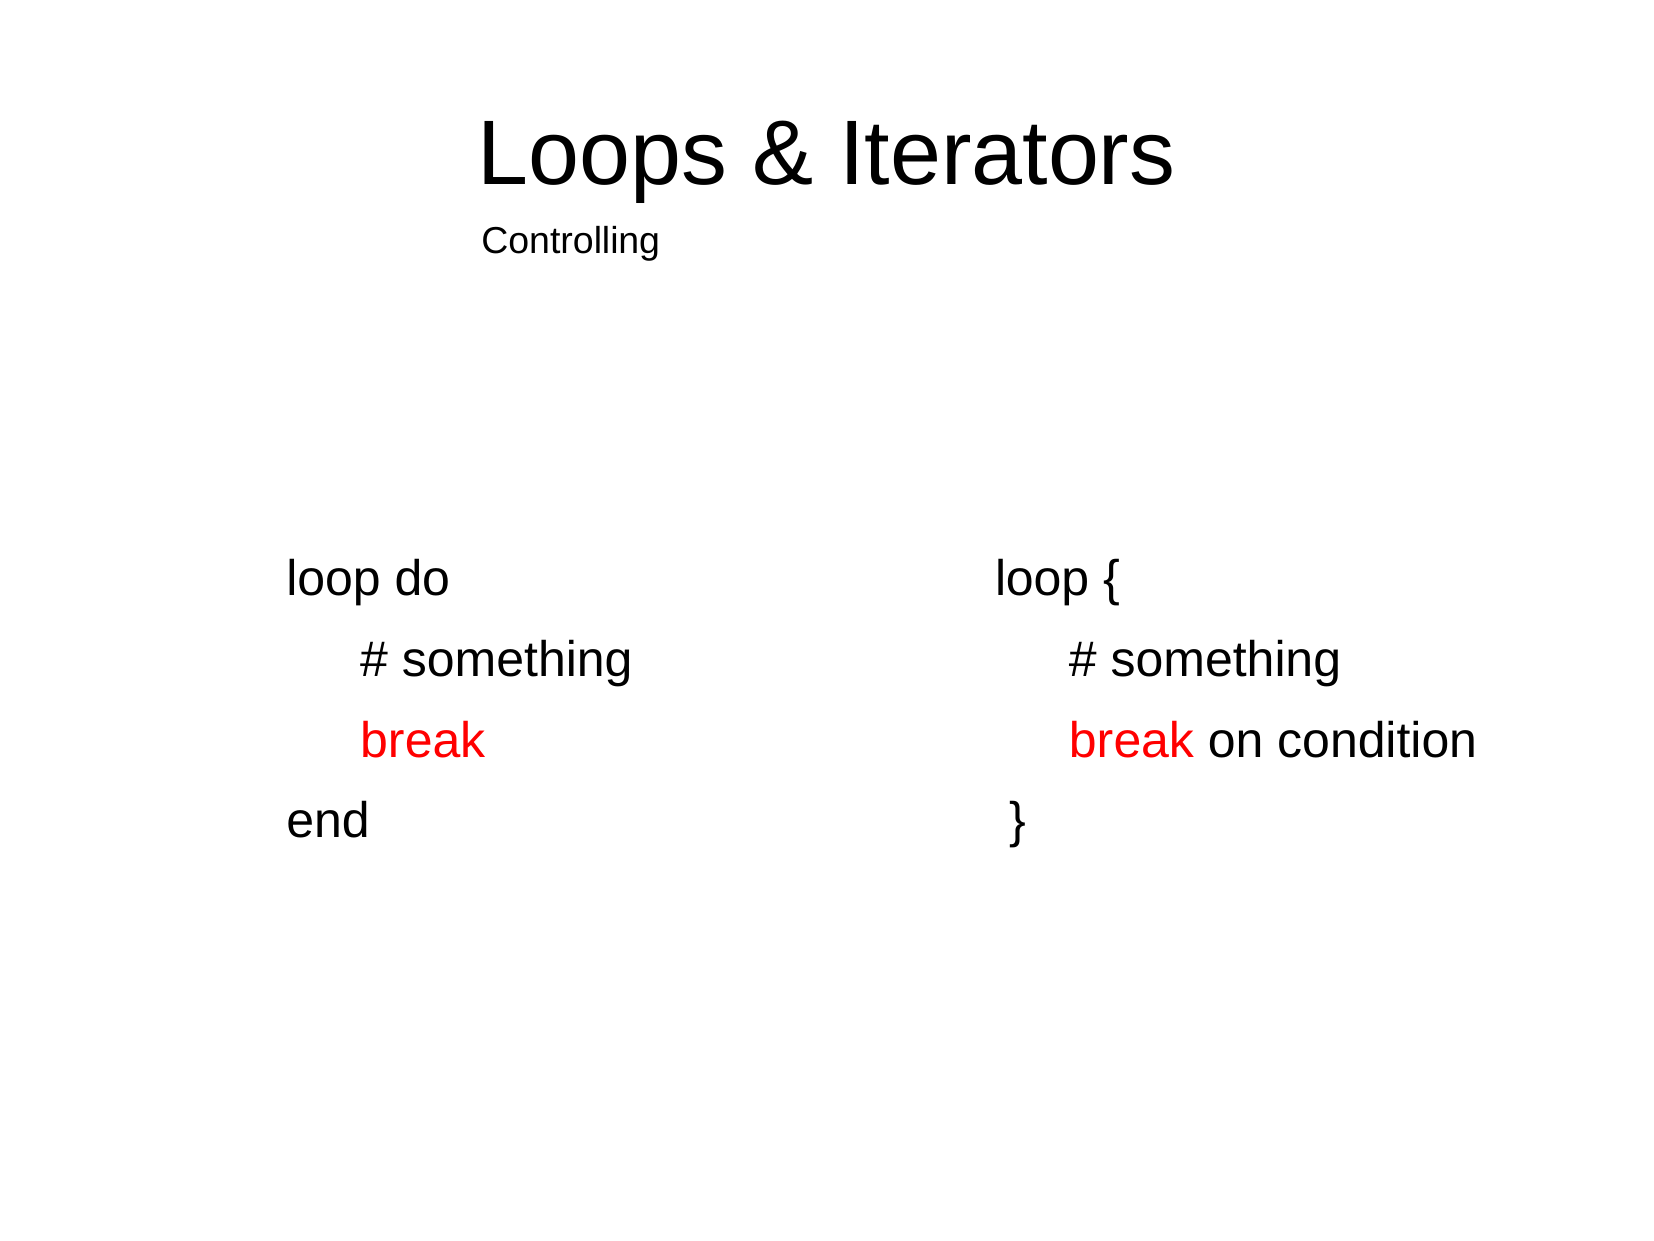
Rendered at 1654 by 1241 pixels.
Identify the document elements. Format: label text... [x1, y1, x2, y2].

title Loops & Iterators [82, 49, 1571, 257]
text_box Controlling [466, 212, 821, 284]
text_box loop do # something break end [271, 543, 650, 856]
text_box loop { # something break on condition } [980, 543, 1512, 912]
